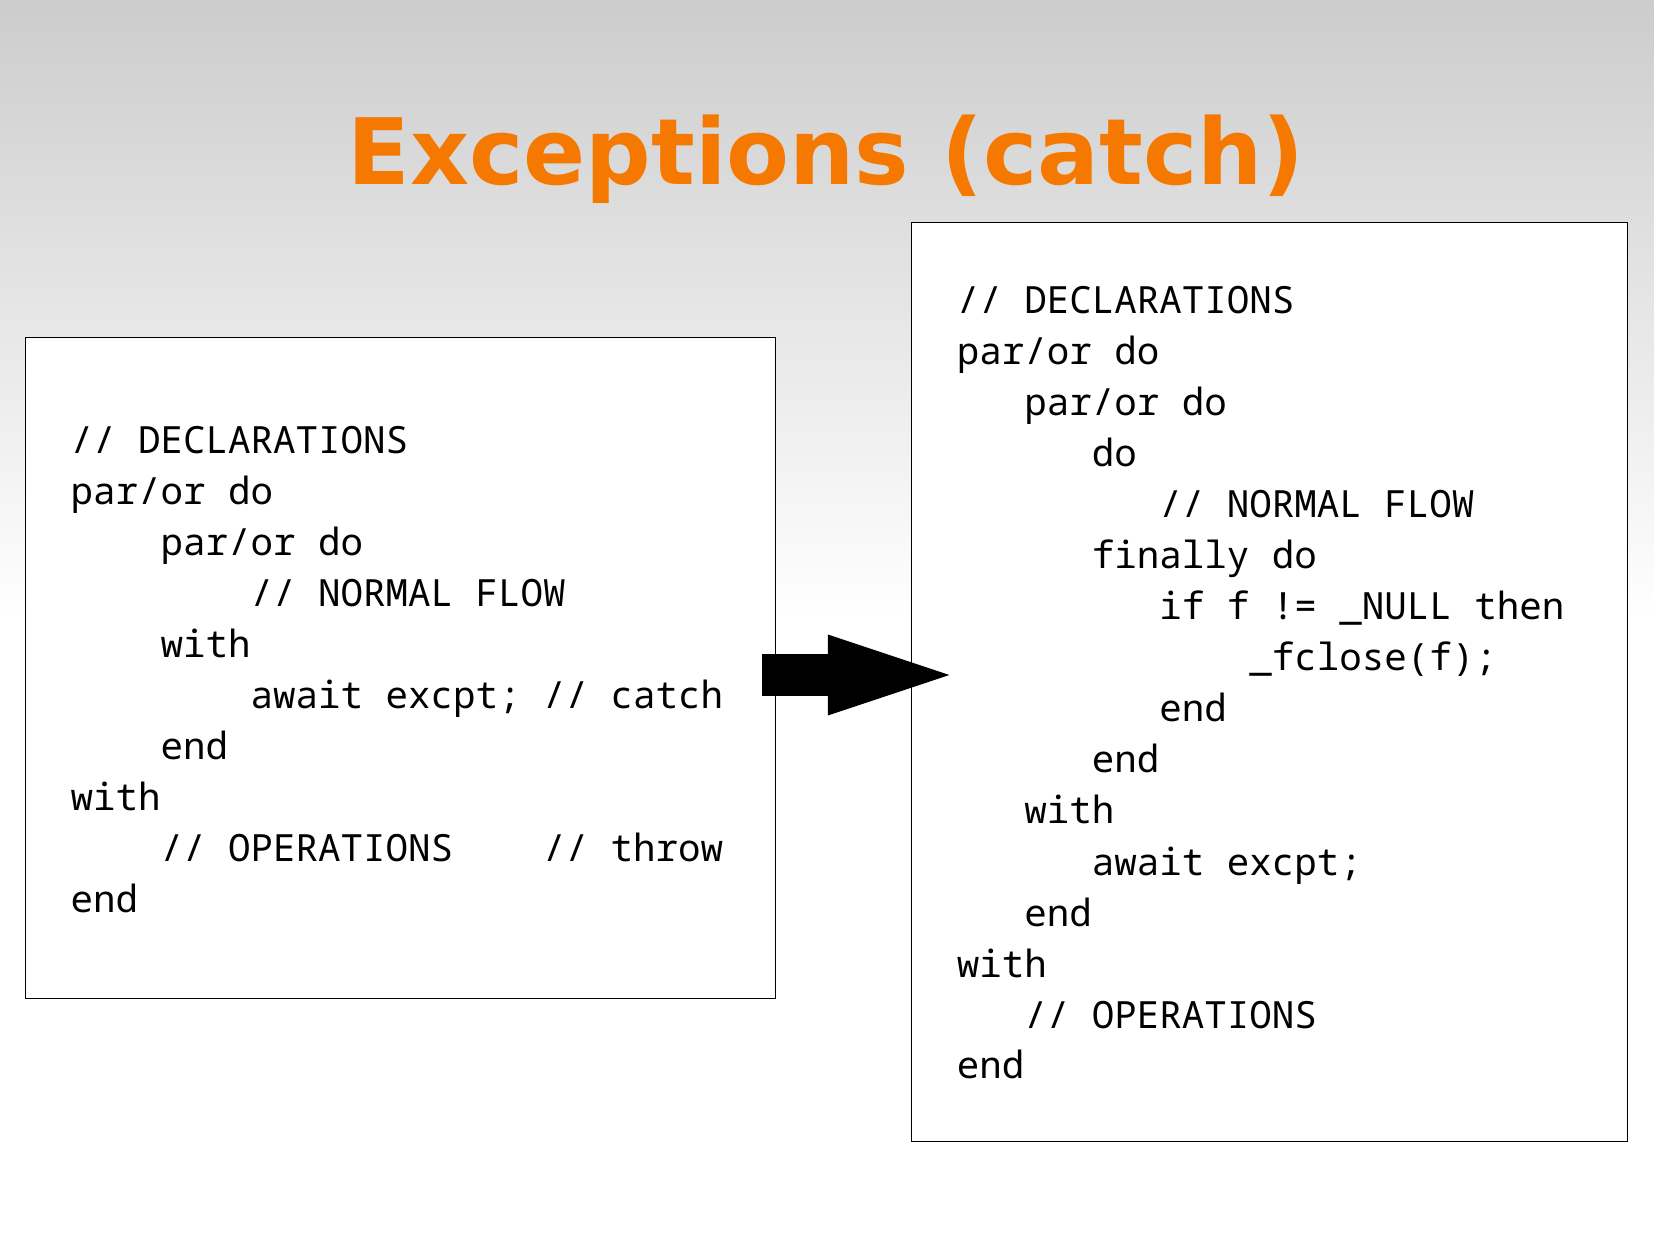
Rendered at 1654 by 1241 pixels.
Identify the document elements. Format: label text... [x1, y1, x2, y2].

title Exceptions (catch) [82, 49, 1571, 257]
subtitle // DECLARATIONS par/or do par/or do // NORMAL FLOW with await excpt; // catch end with // OPERATIONS // throw end [25, 337, 776, 999]
text_box // DECLARATIONS par/or do par/or do do // NORMAL FLOW finally do if f != _NULL then _fclose(f); end end with await excpt; end with // OPERATIONS end [911, 290, 1628, 1074]
